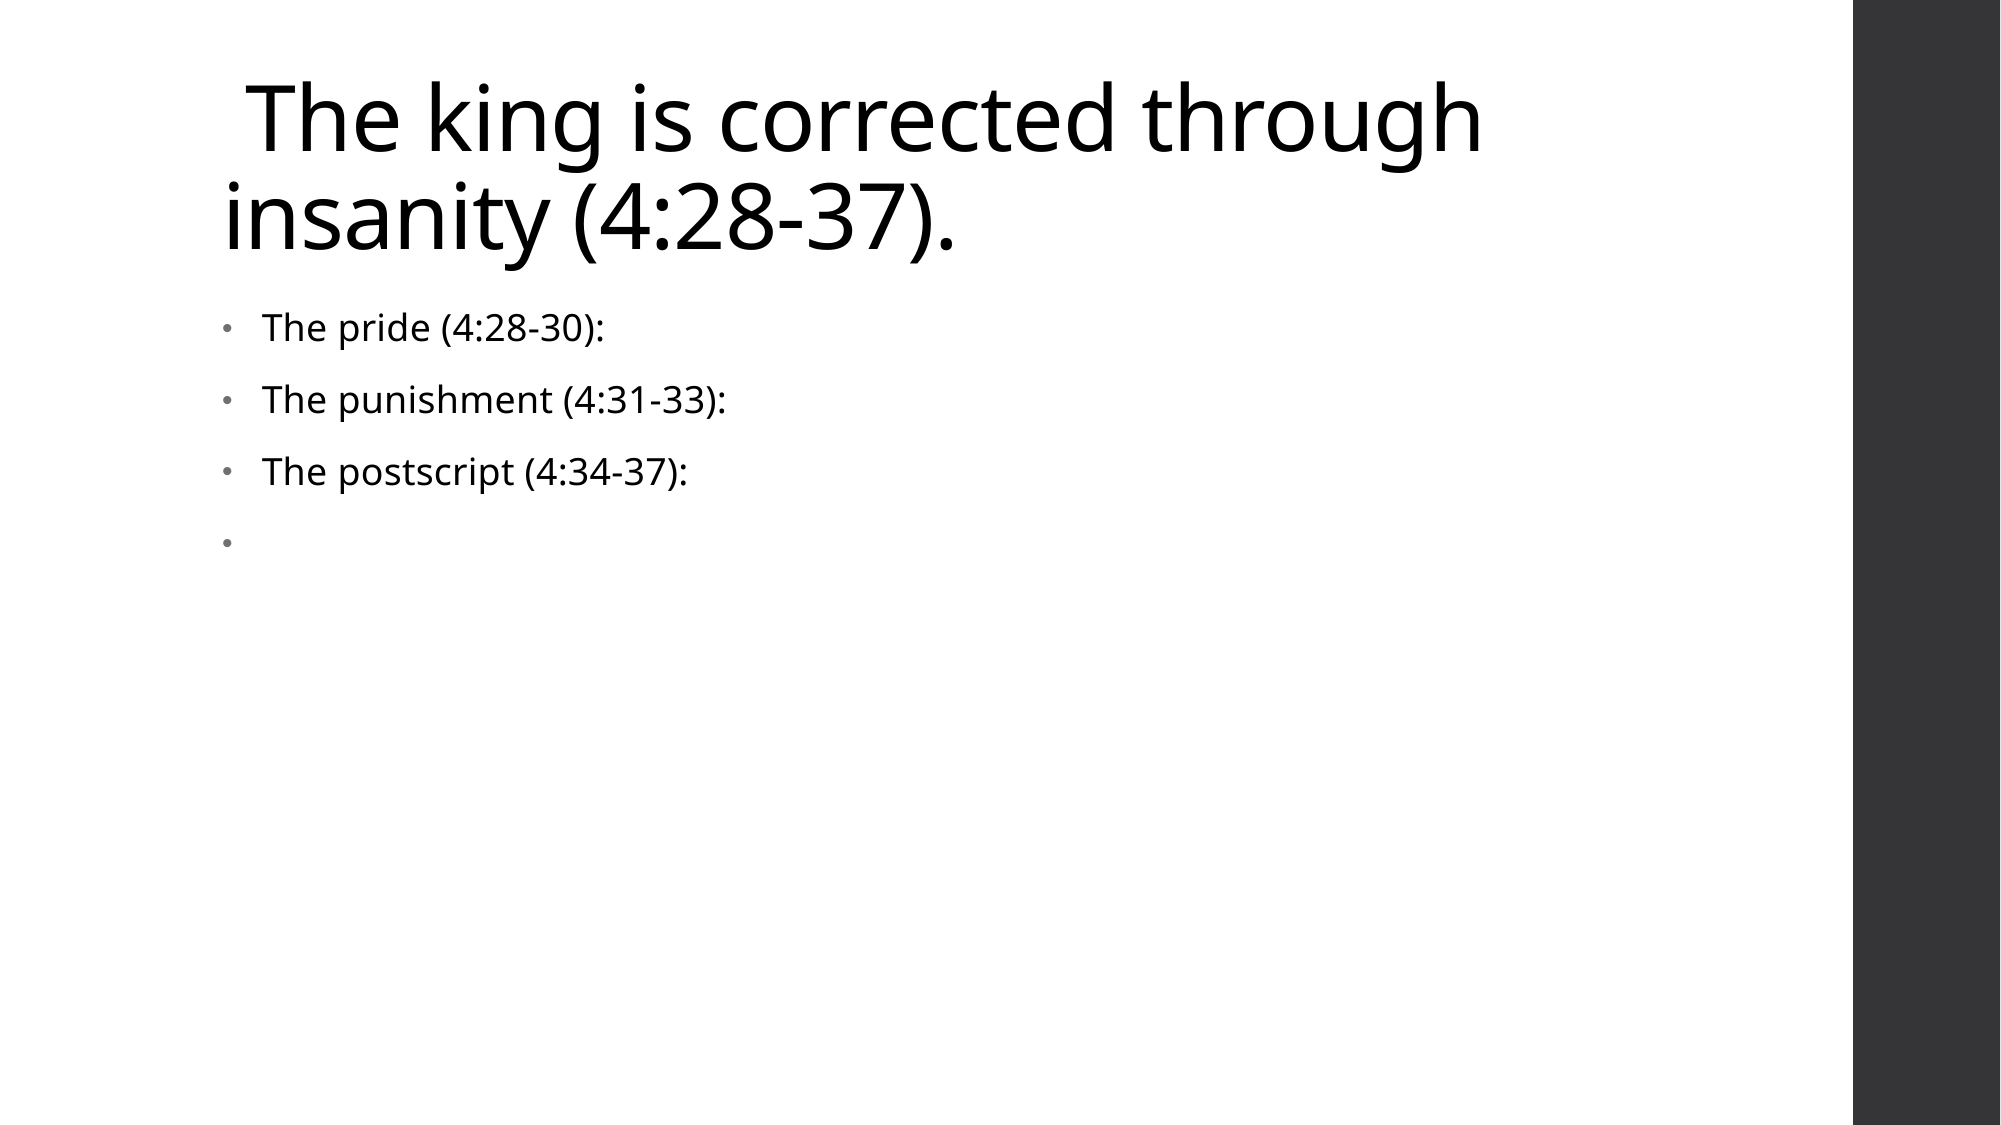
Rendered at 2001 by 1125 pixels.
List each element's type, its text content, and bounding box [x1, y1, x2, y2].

list The pride (4:28-30): The punishment (4:31-33): The postscript (4:34-37): [206, 299, 1617, 1014]
title The king is corrected through insanity (4:28-37). [206, 60, 1797, 278]
